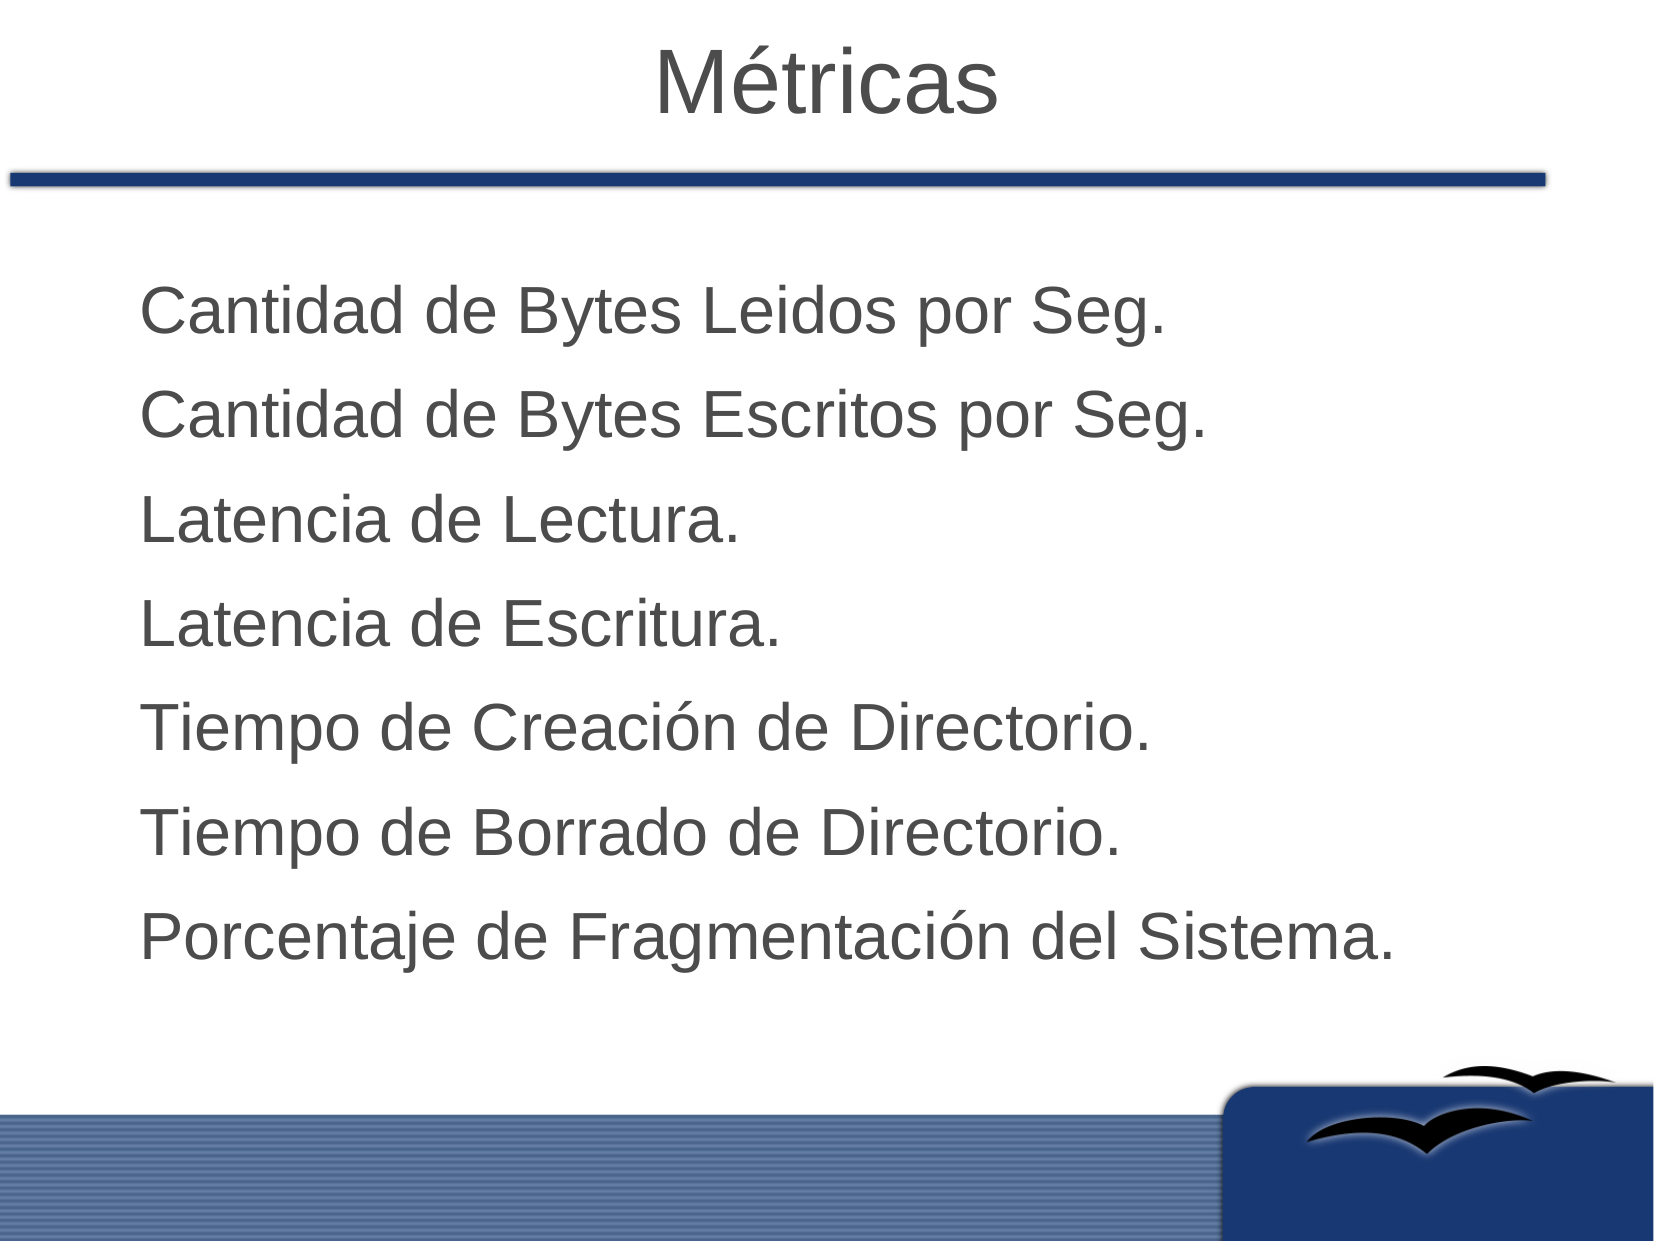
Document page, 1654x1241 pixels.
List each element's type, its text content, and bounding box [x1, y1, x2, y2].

picture [0, 0, 1654, 1241]
list Cantidad de Bytes Leidos por Seg. Cantidad de Bytes Escritos por Seg. Latencia de Lectura. Latencia de Escritura. Tiempo de Creación de Directorio. Tiempo de Borrado de Directorio. Porcentaje de Fragmentación del Sistema. [121, 273, 1534, 1056]
title Métricas [121, 0, 1534, 164]
